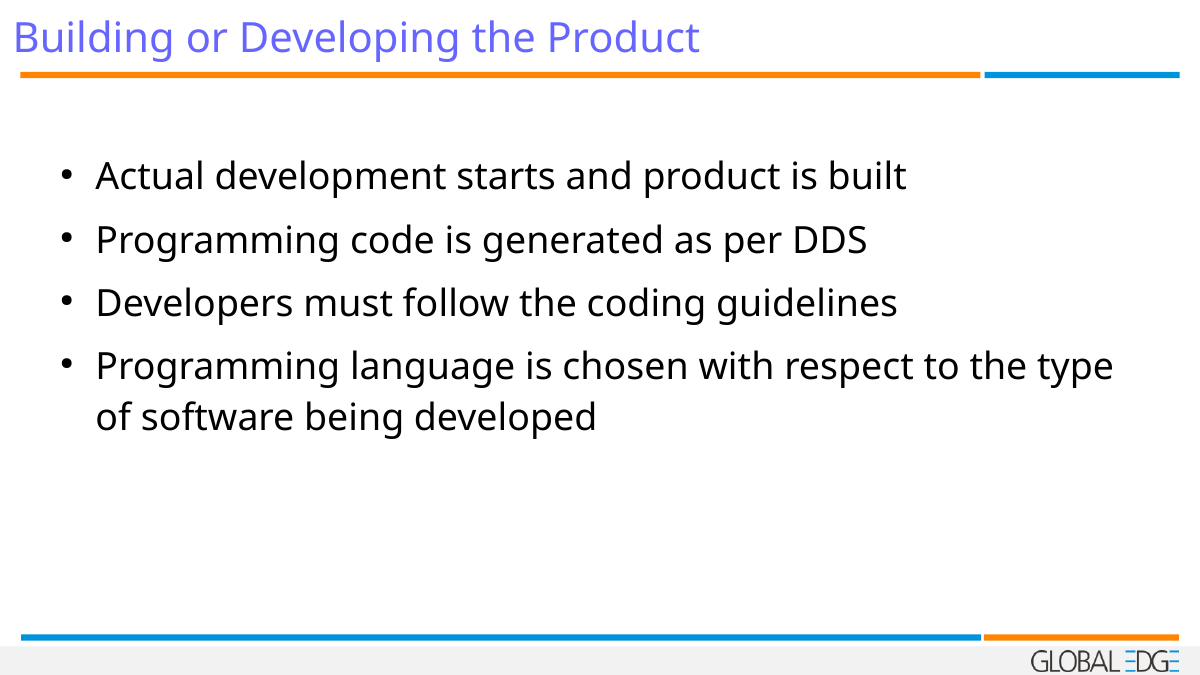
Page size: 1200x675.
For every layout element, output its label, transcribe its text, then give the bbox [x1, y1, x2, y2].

picture [1031, 650, 1179, 672]
text_box Actual development starts and product is built Programming code is generated as per DDS Developers must follow the coding guidelines Programming language is chosen with respect to the type of software being developed [60, 150, 1140, 437]
title Building or Developing the Product [12, 9, 1088, 63]
